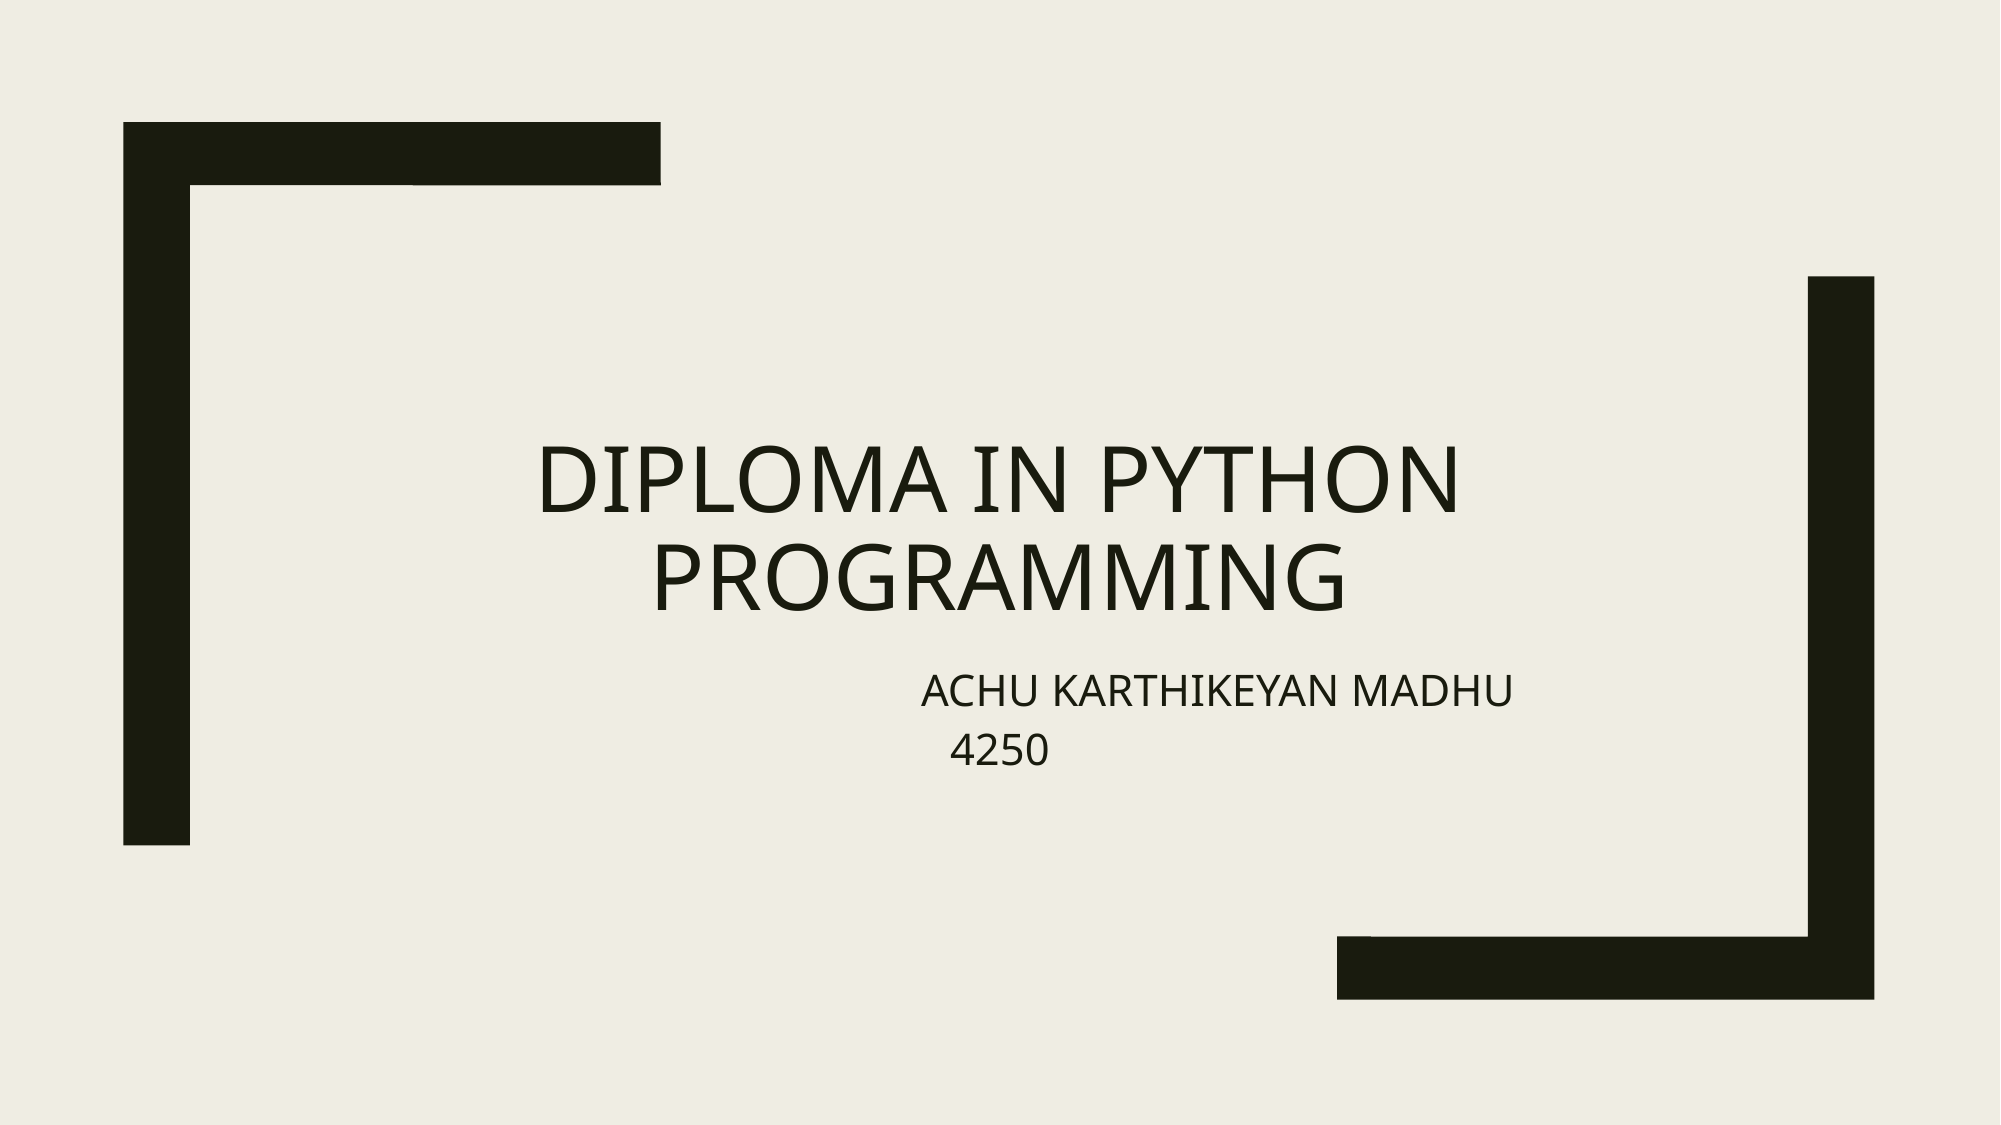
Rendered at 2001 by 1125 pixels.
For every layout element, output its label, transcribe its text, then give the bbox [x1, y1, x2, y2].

title DIPLOMA IN PYTHON PROGRAMMING [314, 293, 1686, 638]
subtitle ACHU KARTHIKEYAN MADHU 4250 [439, 649, 1561, 828]
